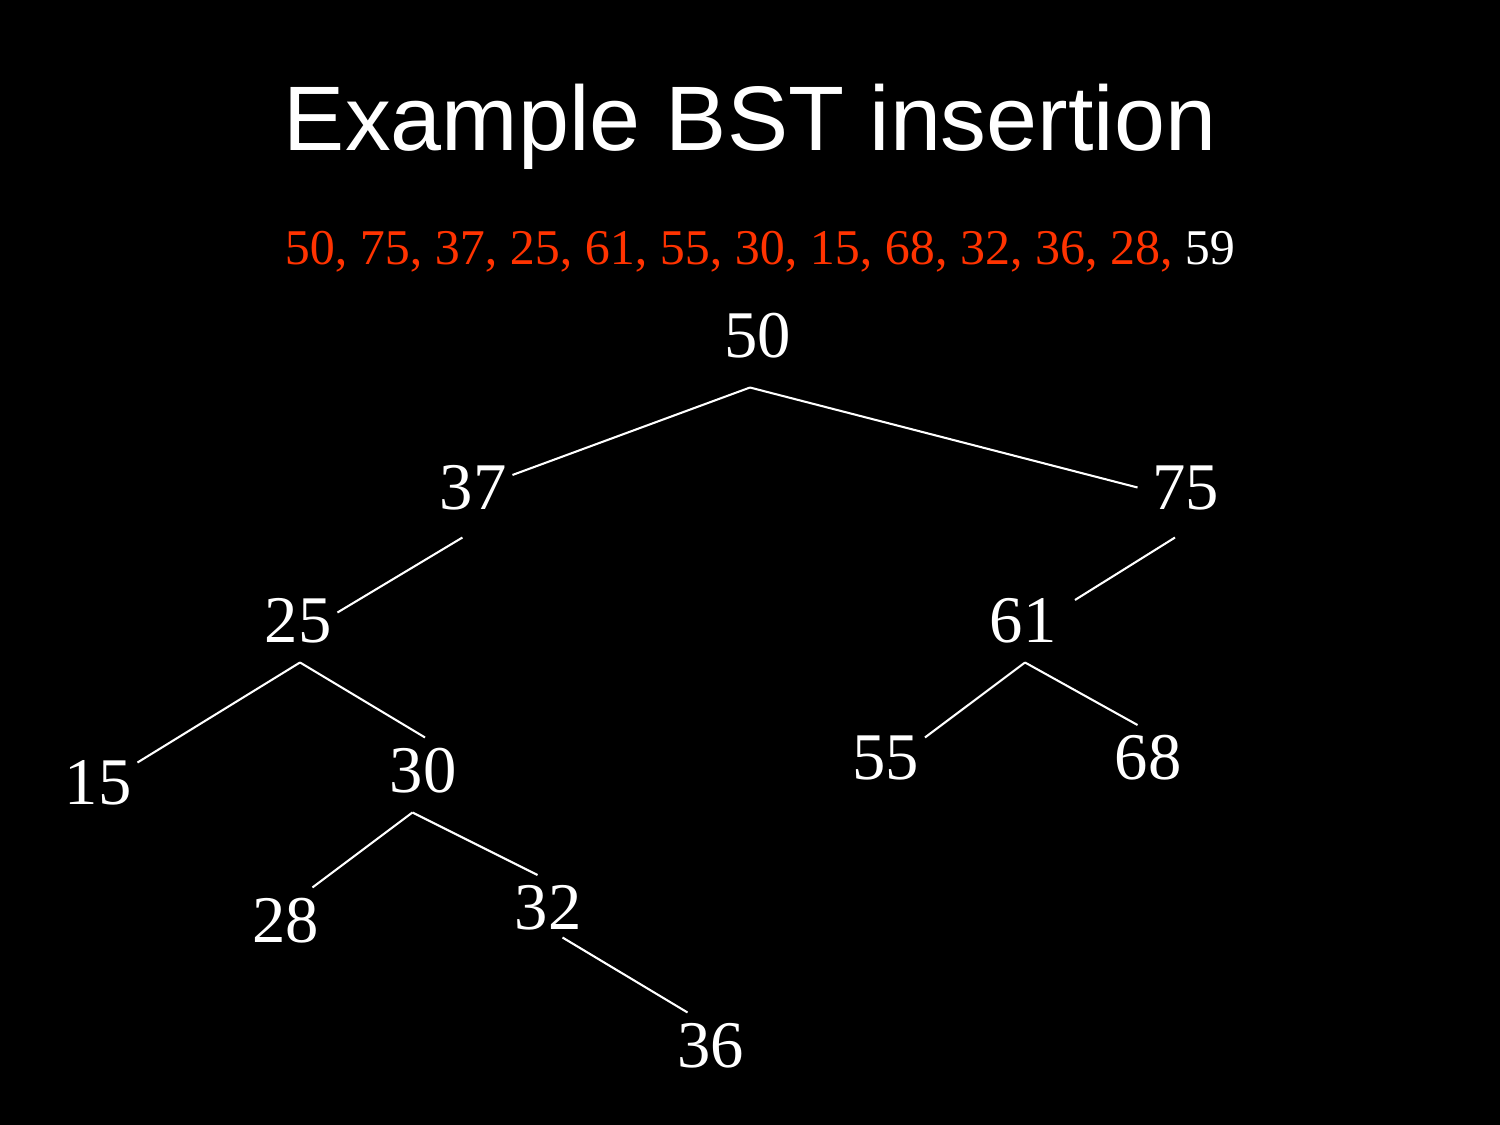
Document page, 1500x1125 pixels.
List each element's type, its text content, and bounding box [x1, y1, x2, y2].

text_box 55 [837, 712, 935, 802]
text_box 28 [237, 874, 335, 965]
title Example BST insertion [22, 50, 1480, 188]
text_box 30 [375, 724, 472, 815]
text_box 36 [662, 999, 760, 1090]
text_box 37 [425, 442, 522, 532]
text_box 75 [1137, 442, 1235, 532]
text_box 25 [250, 574, 347, 665]
text_box 50 [709, 290, 807, 381]
text_box 61 [975, 574, 1072, 665]
text_box 32 [500, 862, 597, 952]
text_box 68 [1100, 712, 1197, 802]
text_box 50, 75, 37, 25, 61, 55, 30, 15, 68, 32, 36, 28, 59 [270, 212, 1250, 284]
text_box 15 [50, 737, 147, 827]
